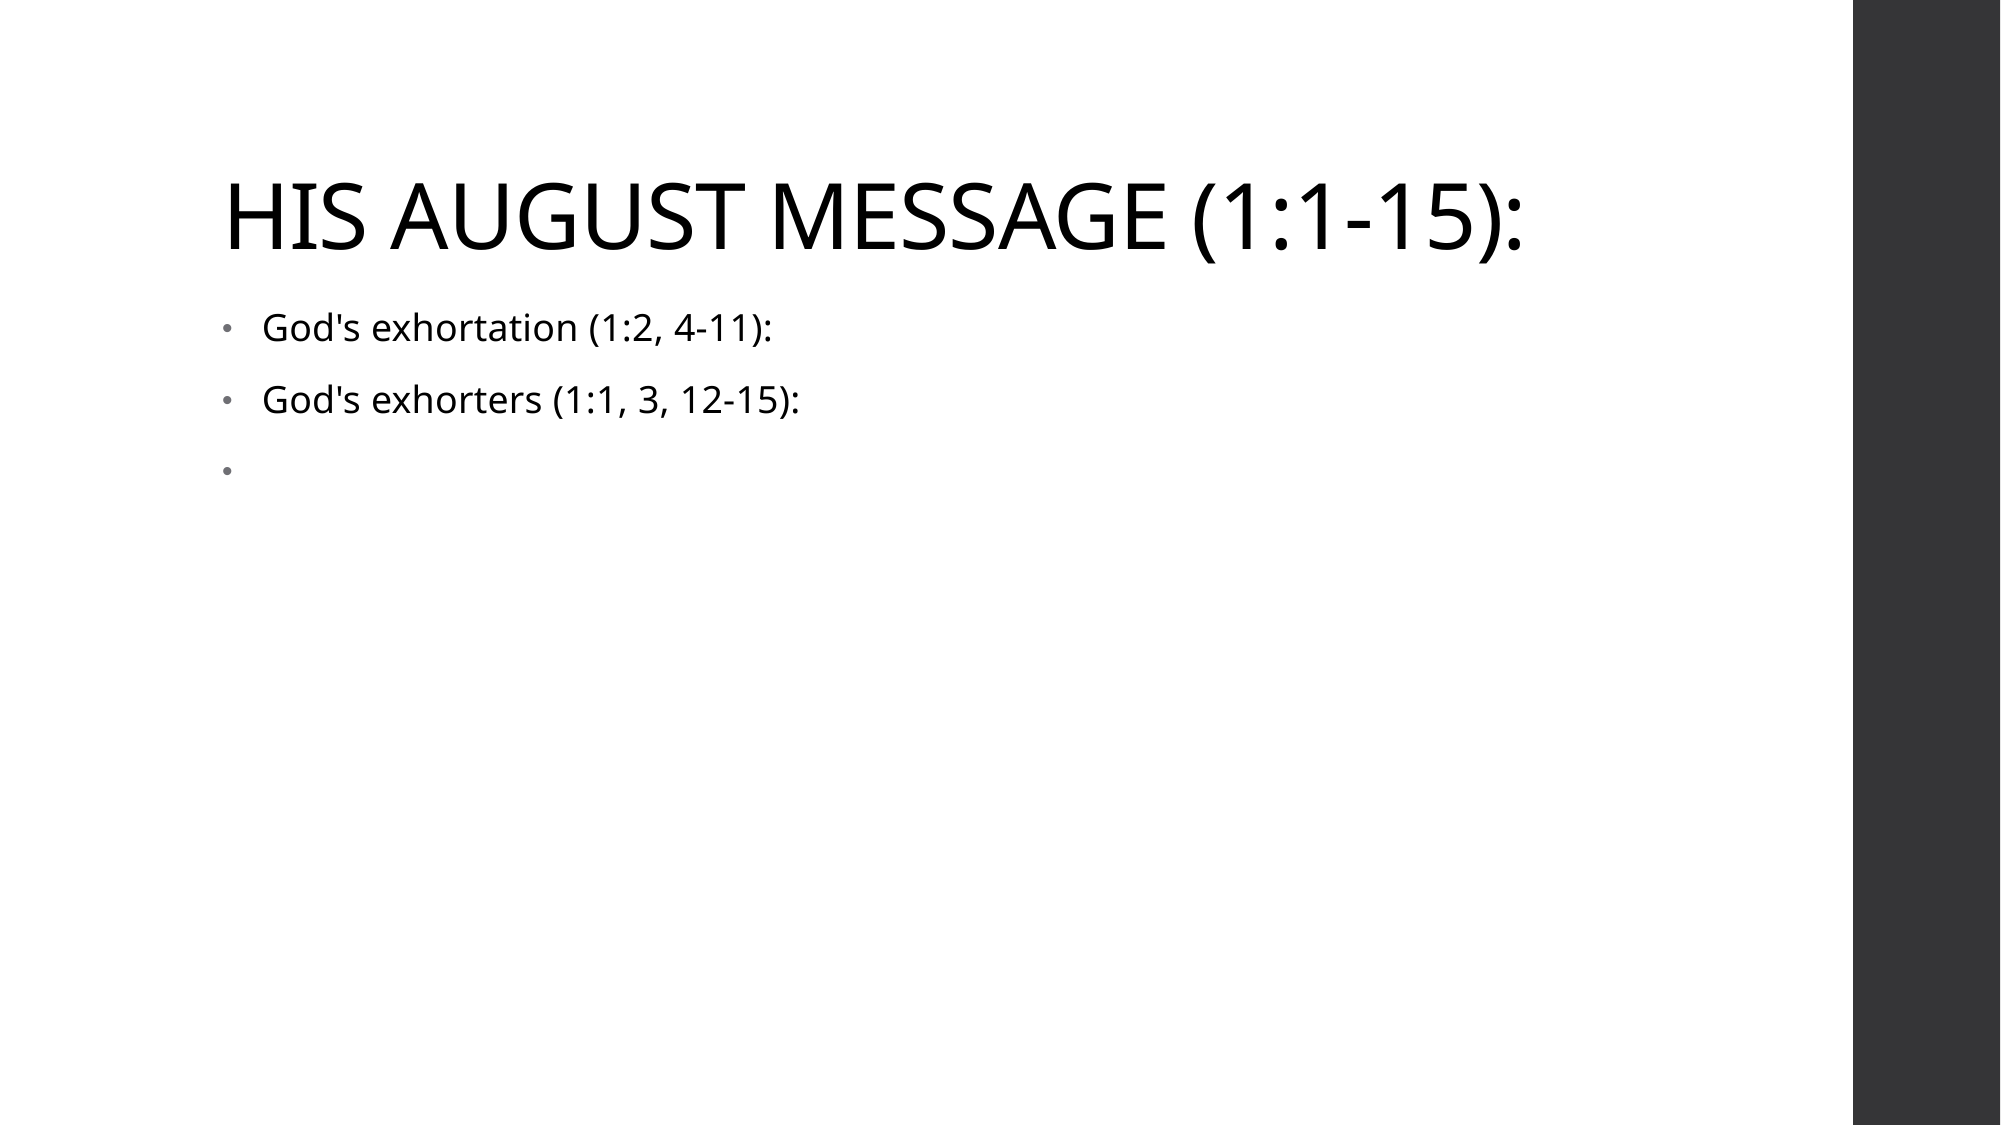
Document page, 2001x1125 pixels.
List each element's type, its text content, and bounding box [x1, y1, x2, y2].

list God's exhortation (1:2, 4-11): God's exhorters (1:1, 3, 12-15): [206, 299, 1617, 1014]
title HIS AUGUST MESSAGE (1:1-15): [206, 60, 1797, 278]
